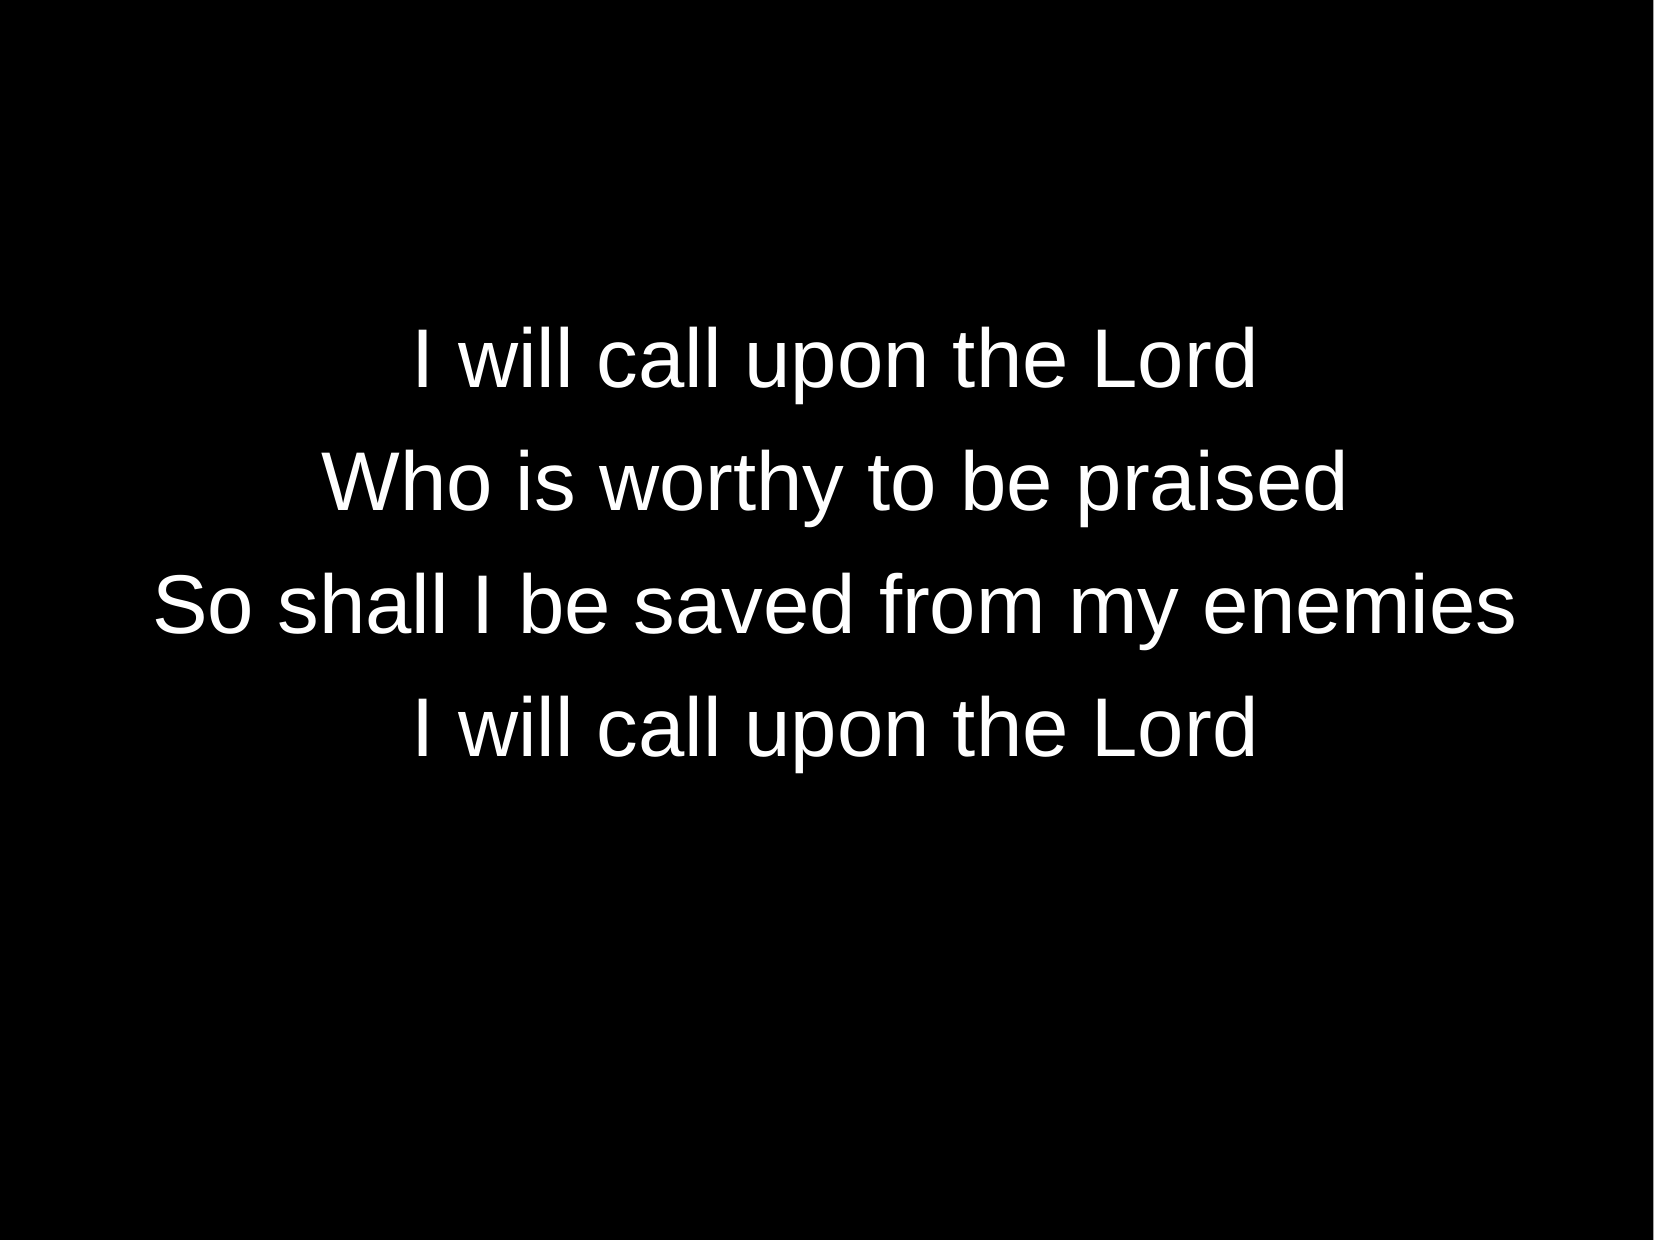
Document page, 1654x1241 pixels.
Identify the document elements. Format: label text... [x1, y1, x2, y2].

list I will call upon the Lord Who is worthy to be praised So shall I be saved from my enemies I will call upon the Lord [0, 306, 1654, 1026]
